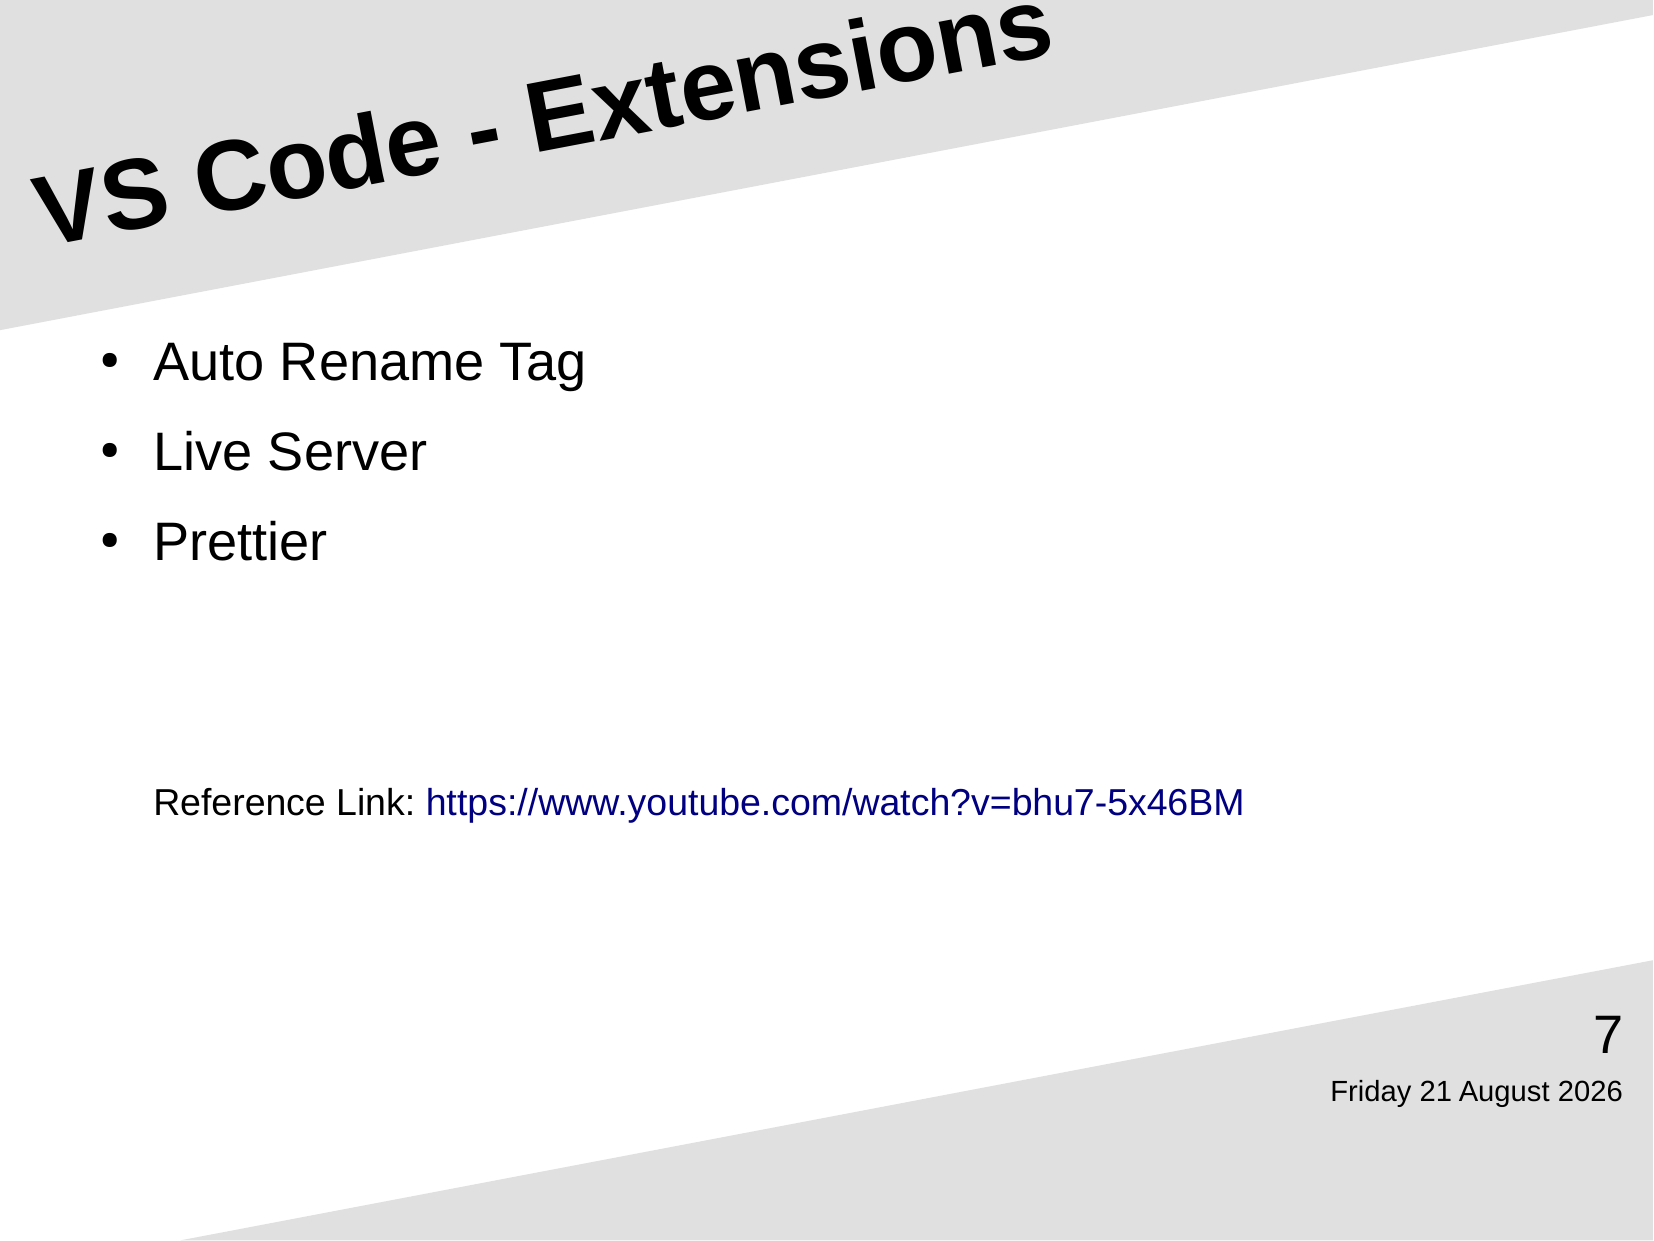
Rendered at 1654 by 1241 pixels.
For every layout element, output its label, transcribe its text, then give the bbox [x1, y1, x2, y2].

title VS Code - Extensions [16, 0, 1518, 315]
list Auto Rename Tag Live Server Prettier Reference Link: https://www.youtube.com/watch?v=bhu7-5x46BM [82, 331, 1538, 1052]
